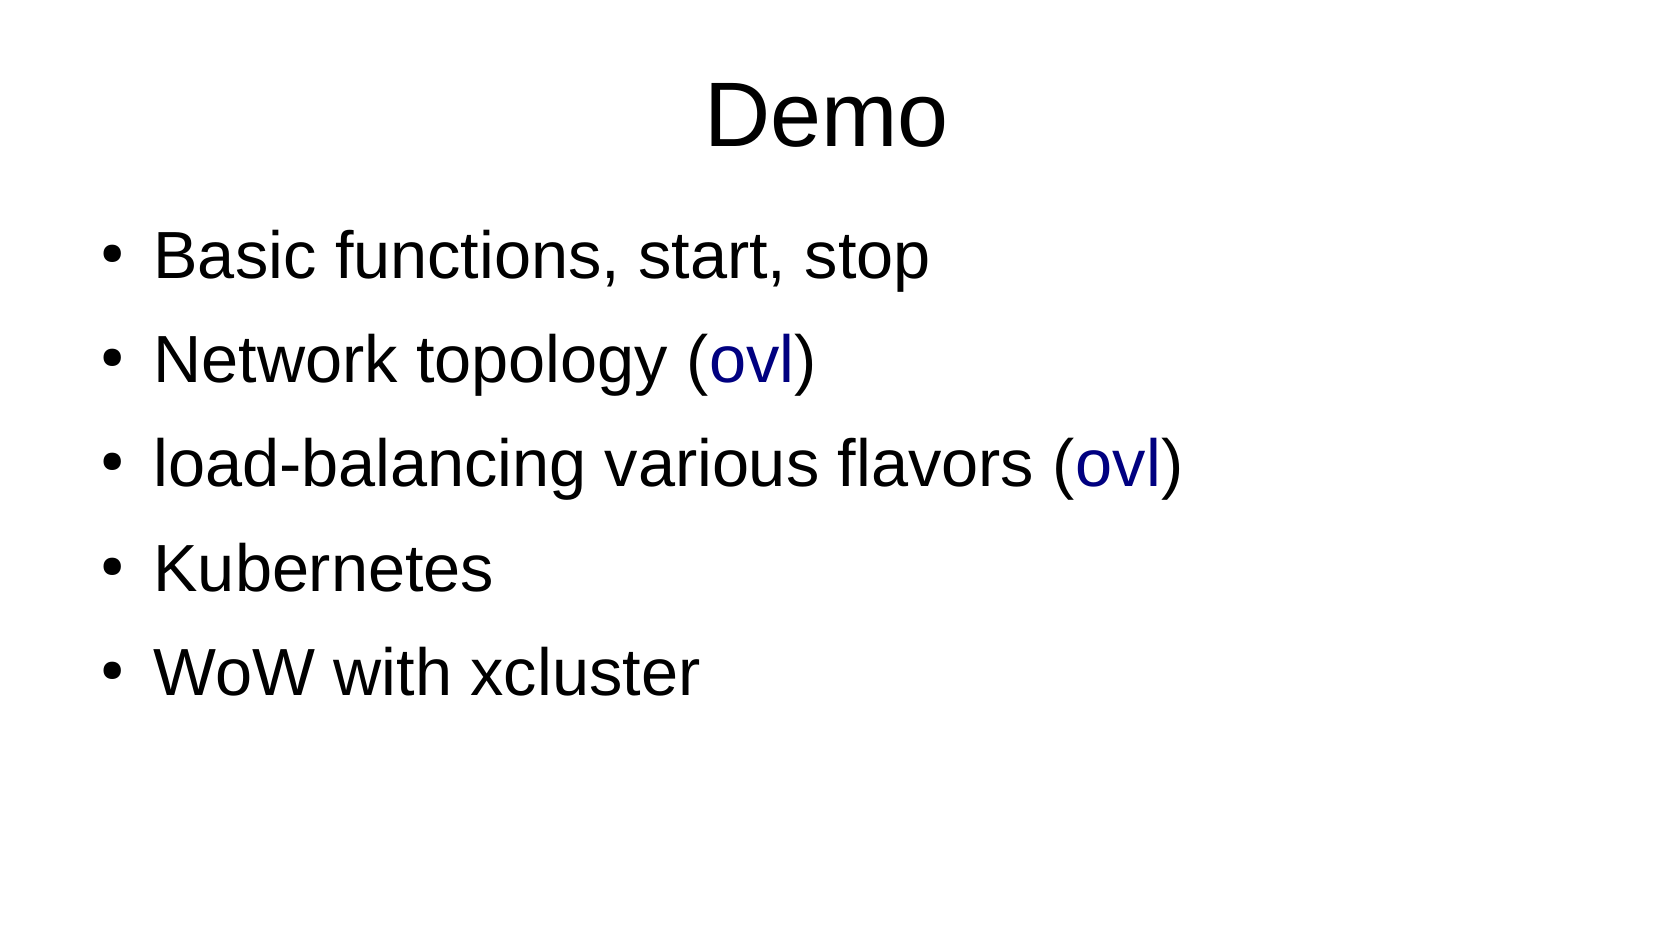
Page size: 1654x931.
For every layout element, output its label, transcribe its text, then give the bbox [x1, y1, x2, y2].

list Basic functions, start, stop Network topology (ovl) load-balancing various flavors (ovl) Kubernetes WoW with xcluster [82, 217, 1571, 758]
title Demo [82, 37, 1571, 193]
